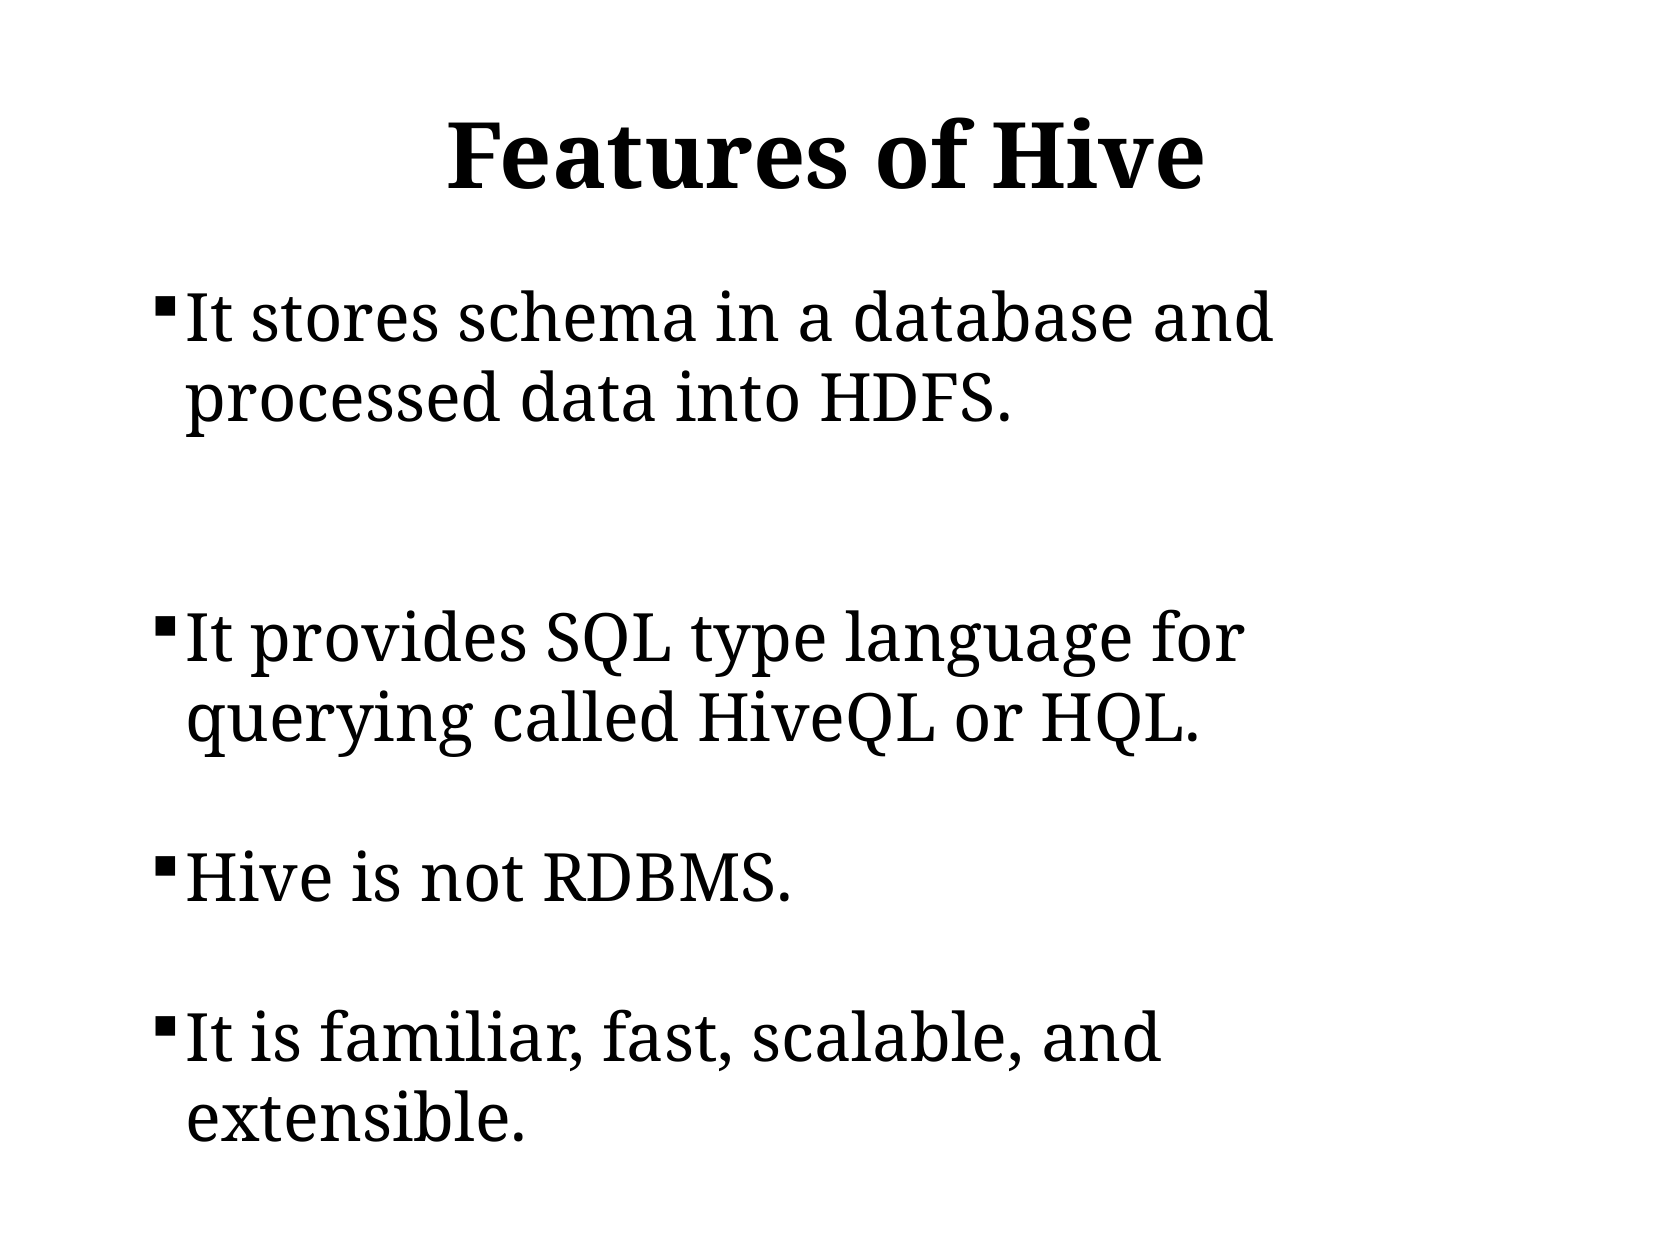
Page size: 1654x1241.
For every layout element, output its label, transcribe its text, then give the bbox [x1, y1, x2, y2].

text_box It stores schema in a database and processed data into HDFS. It provides SQL type language for querying called HiveQL or HQL. Hive is not RDBMS. It is familiar, fast, scalable, and extensible. [135, 267, 1536, 993]
title Features of Hive [82, 0, 1571, 423]
